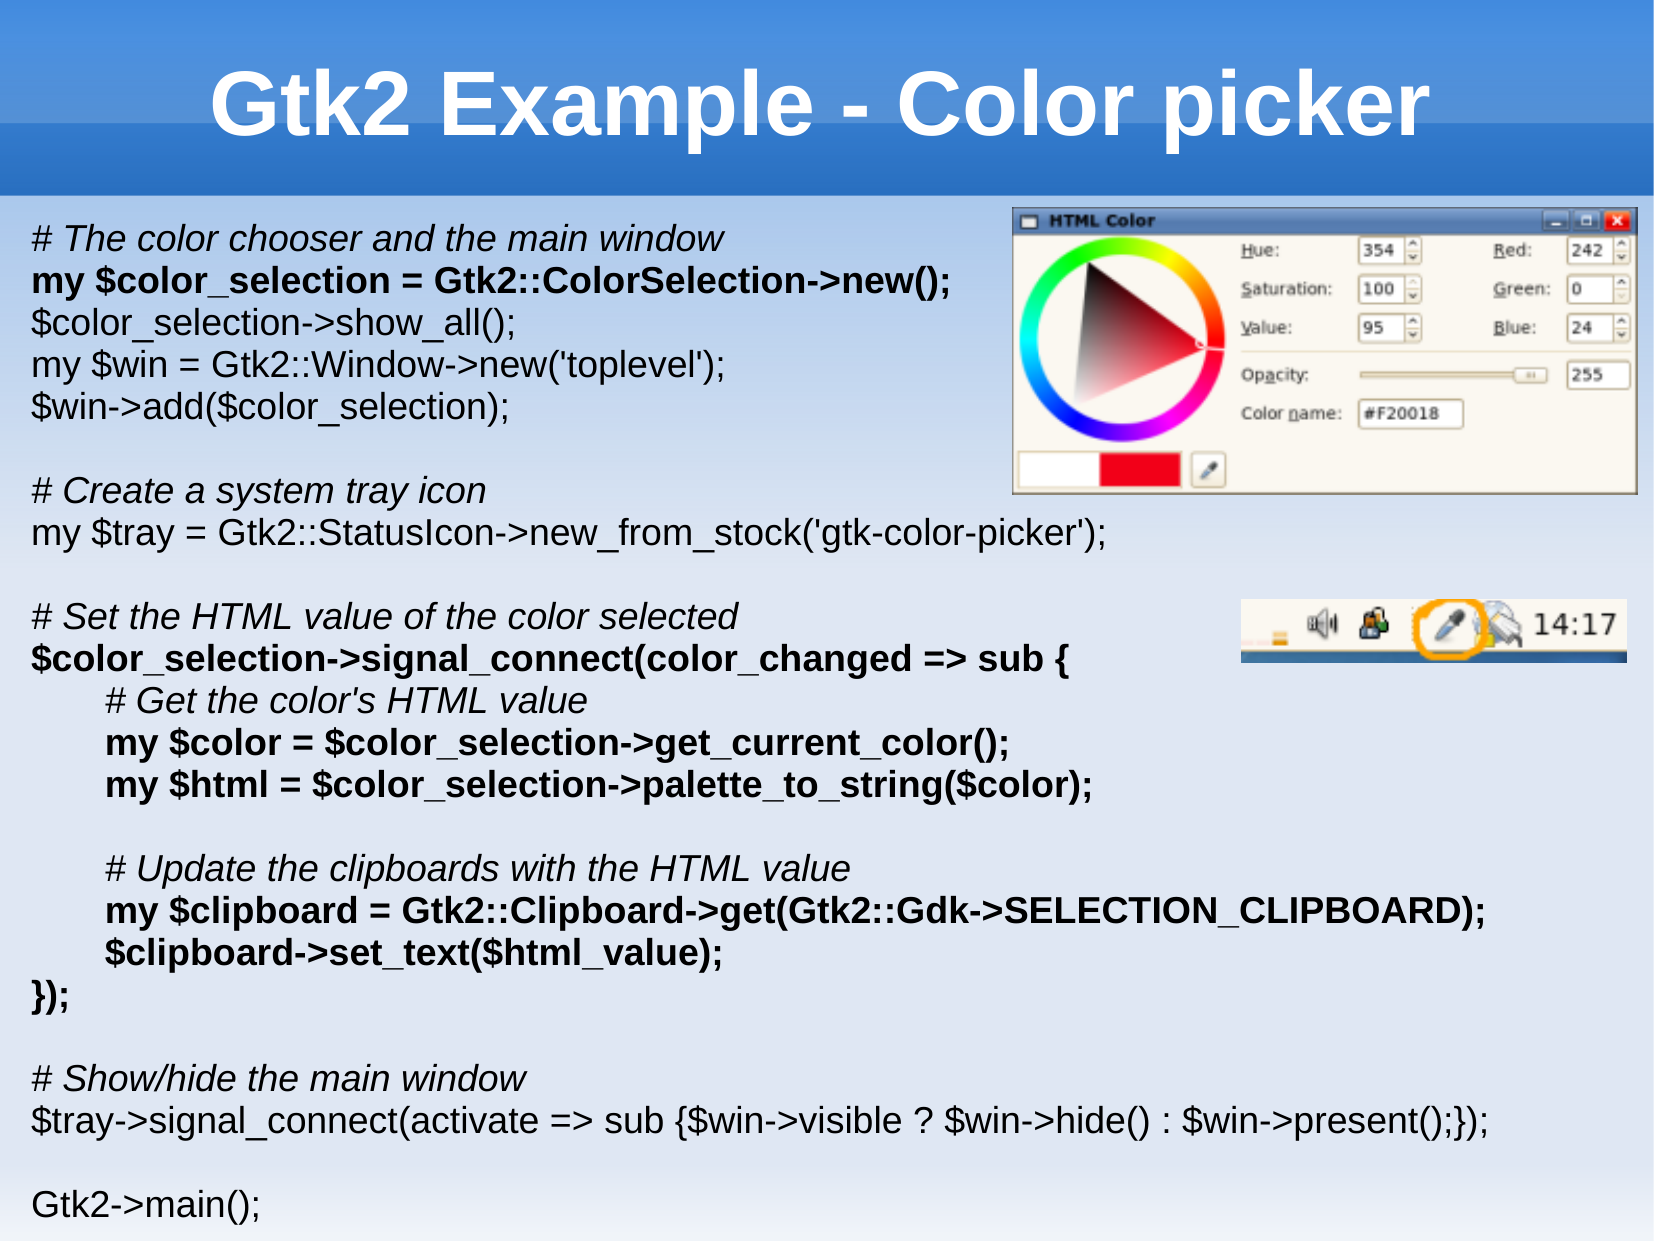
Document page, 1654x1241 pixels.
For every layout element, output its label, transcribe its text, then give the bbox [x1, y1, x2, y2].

picture [0, 0, 1654, 1241]
text_box # The color chooser and the main window my $color_selection = Gtk2::ColorSelection->new(); $color_selection->show_all(); my $win = Gtk2::Window->new('toplevel'); $win->add($color_selection); # Create a system tray icon my $tray = Gtk2::StatusIcon->new_from_stock('gtk-color-picker'); # Set the HTML value of the color selected $color_selection->signal_connect(color_changed => sub { # Get the color's HTML value my $color = $color_selection->get_current_color(); my $html = $color_selection->palette_to_string($color); # Update the clipboards with the HTML value my $clipboard = Gtk2::Clipboard->get(Gtk2::Gdk->SELECTION_CLIPBOARD); $clipboard->set_text($html_value); }); # Show/hide the main window $tray->signal_connect(activate => sub {$win->visible ? $win->hide() : $win->present();}); Gtk2->main(); [16, 210, 1576, 1241]
title Gtk2 Example - Color picker [76, 0, 1565, 208]
